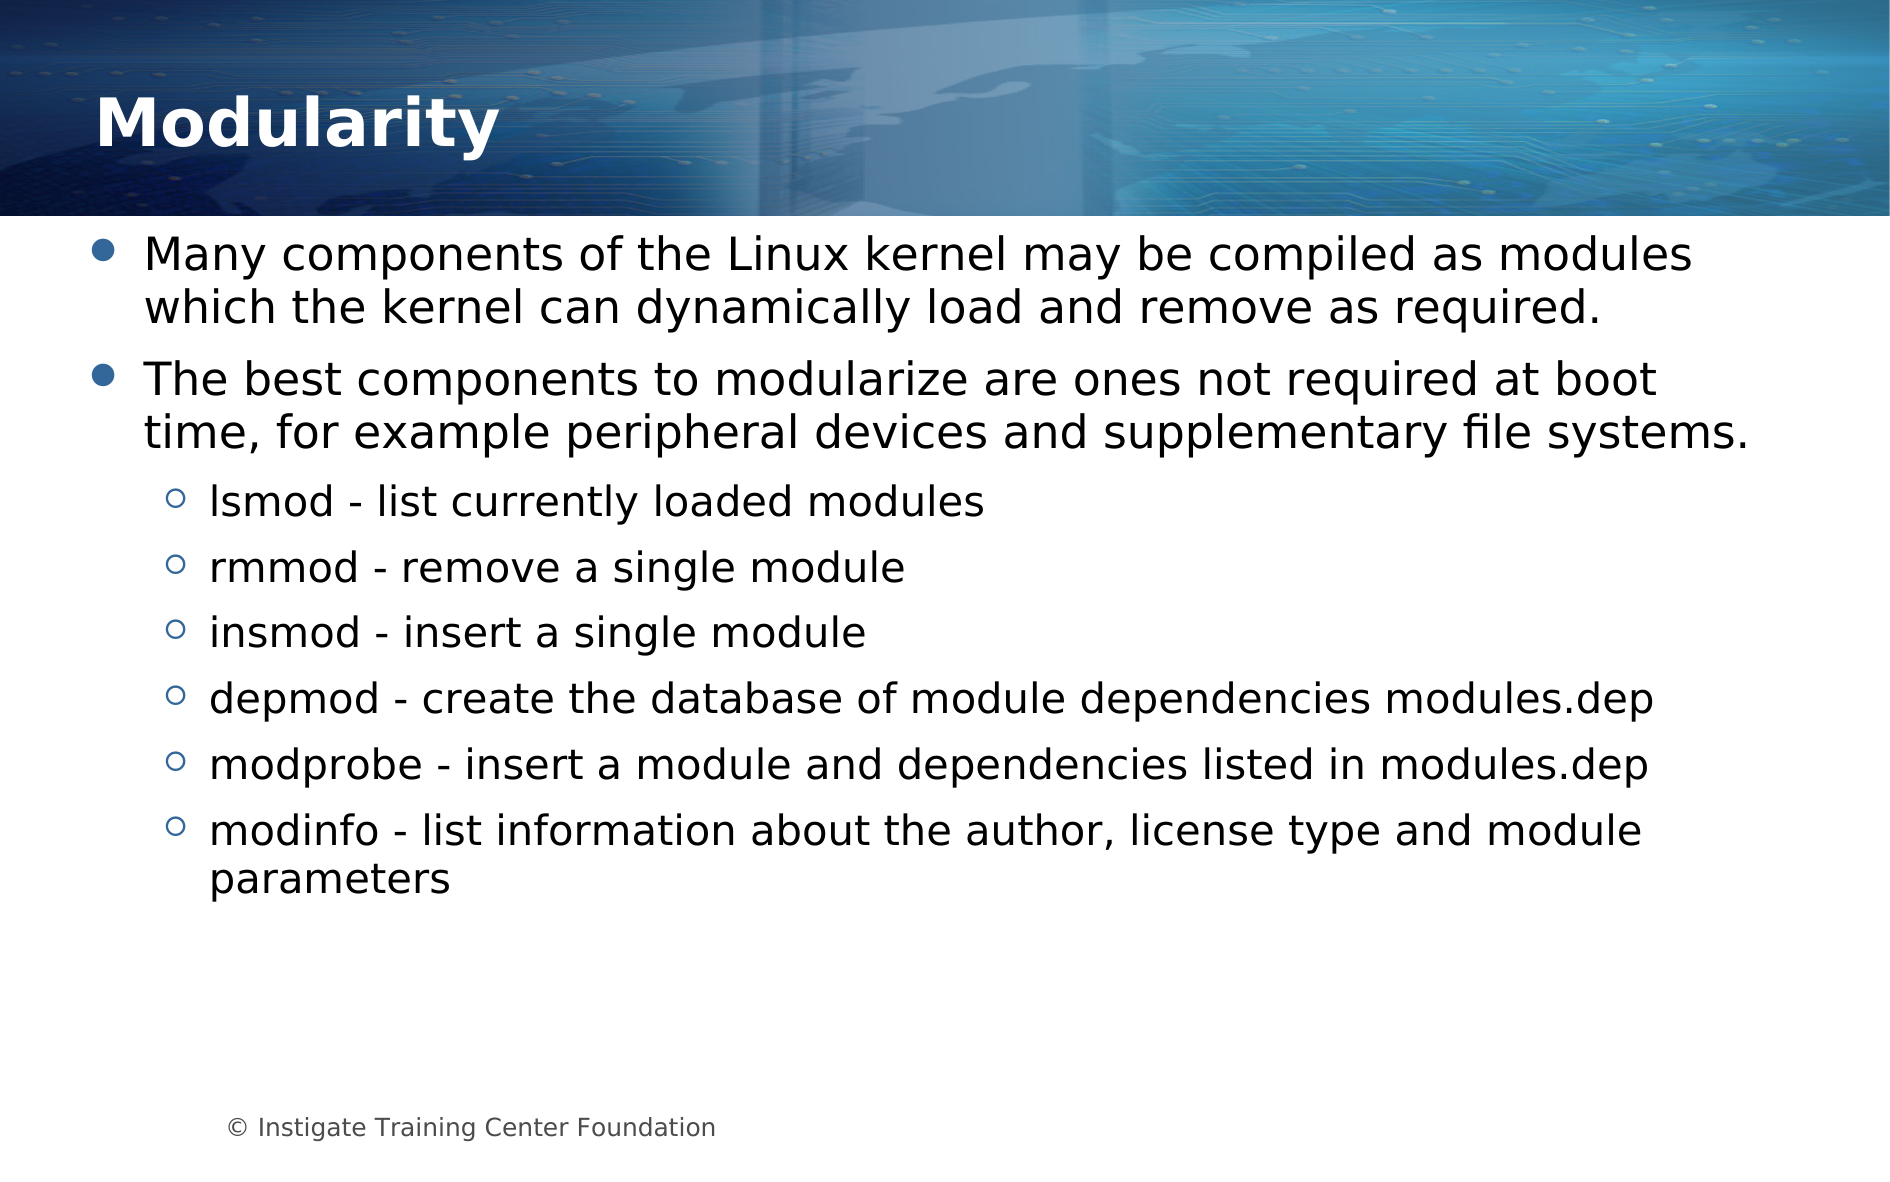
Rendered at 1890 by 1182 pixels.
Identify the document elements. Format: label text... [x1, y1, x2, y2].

title Modularity [94, 47, 1793, 217]
list Many components of the Linux kernel may be compiled as modules which the kernel can dynamically load and remove as required. The best components to modularize are ones not required at boot time, for example peripheral devices and supplementary file systems. lsmod - list currently loaded modules rmmod - remove a single module insmod - insert a single module depmod - create the database of module dependencies modules.dep modprobe - insert a module and dependencies listed in modules.dep modinfo - list information about the author, license type and module parameters [88, 228, 1788, 914]
picture [0, 0, 1890, 216]
